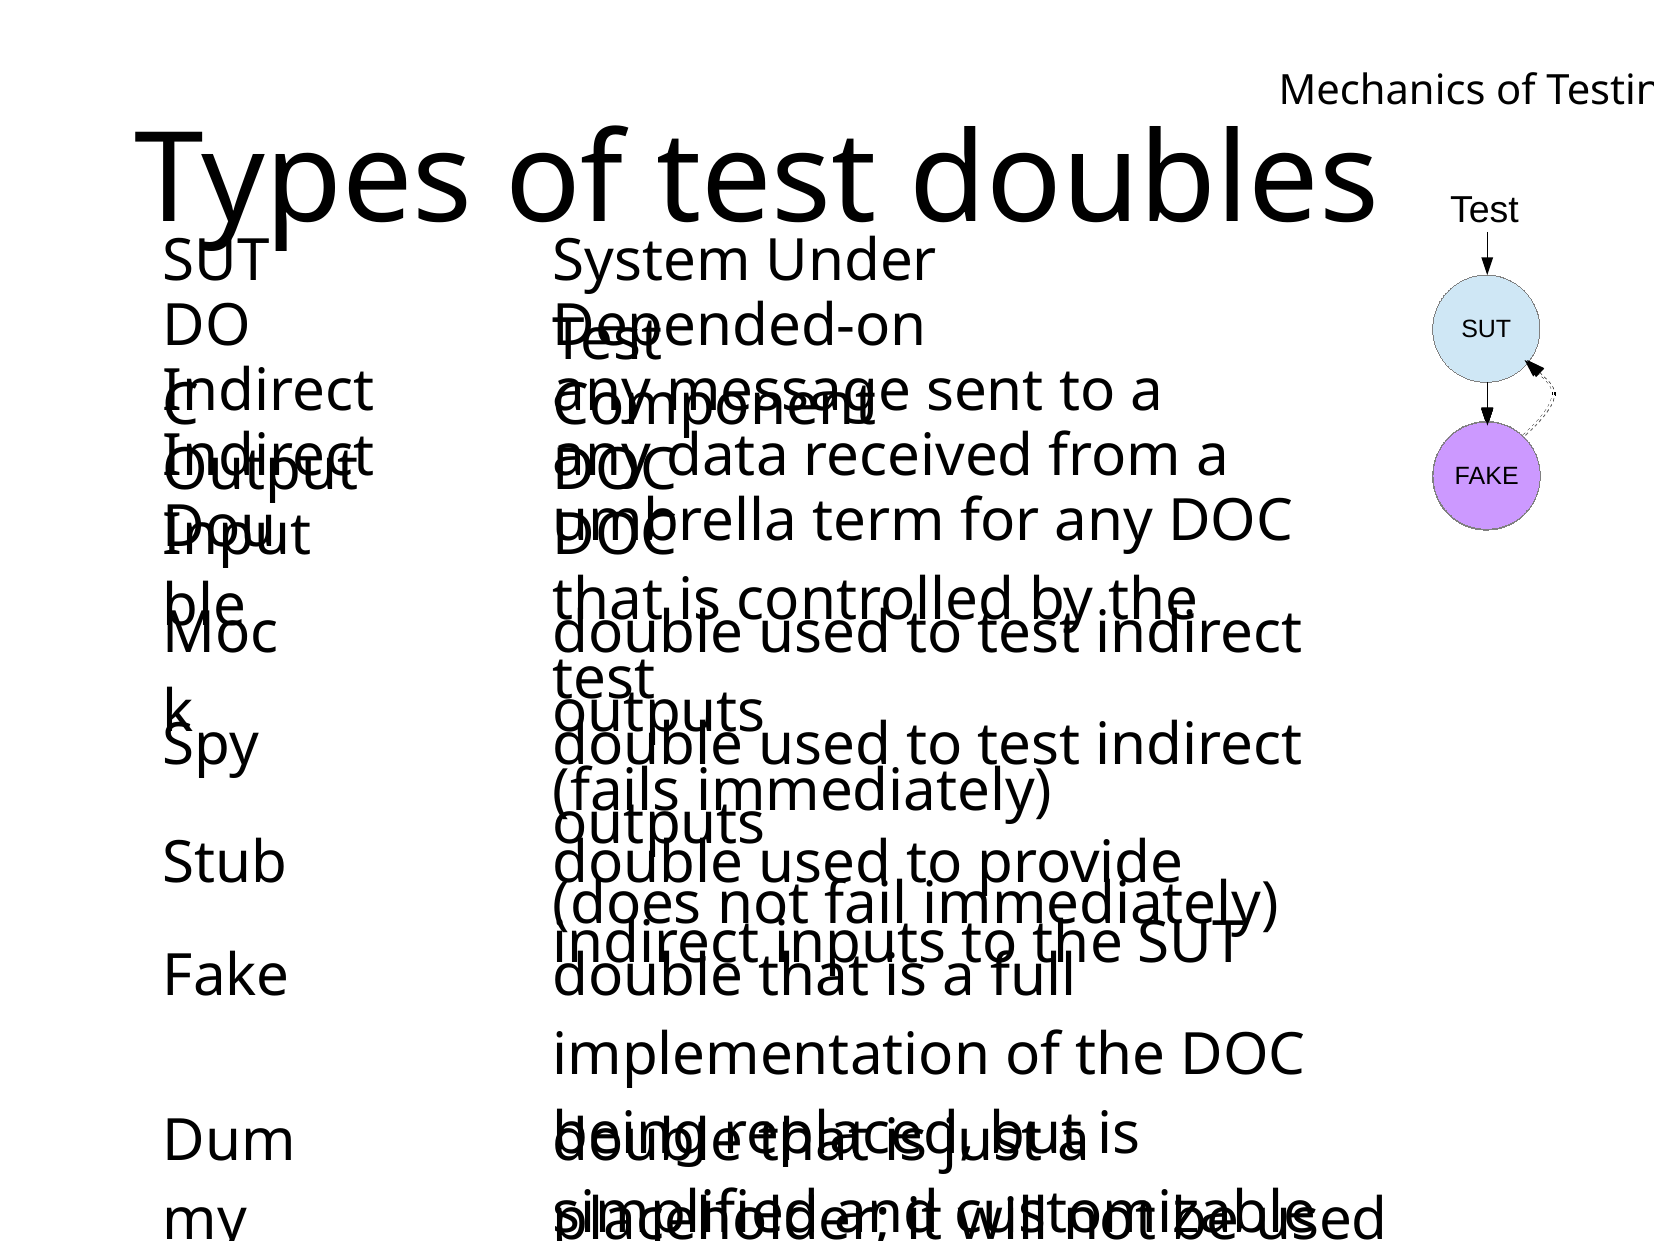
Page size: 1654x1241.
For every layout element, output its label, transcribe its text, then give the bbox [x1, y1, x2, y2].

text_box Dummy [148, 1090, 331, 1160]
text_box FAKE [1432, 422, 1541, 530]
text_box DOC [148, 275, 286, 340]
text_box umbrella term for any DOC that is controlled by the test [537, 470, 1321, 582]
text_box Double [148, 476, 316, 582]
text_box Double [218, 476, 234, 485]
text_box SUT [148, 210, 286, 275]
text_box Double [275, 476, 292, 485]
text_box SUT [1432, 275, 1540, 383]
text_box double used to provide indirect inputs to the SUT [537, 813, 1396, 925]
text_box Mock [148, 582, 316, 652]
text_box Indirect Output [148, 340, 496, 405]
text_box Stub [148, 813, 316, 882]
text_box double that is a full implementation of the DOC being replaced, but is simplified and customizable [537, 925, 1411, 1090]
text_box Fake [148, 925, 316, 994]
text_box Test [1435, 180, 1539, 238]
text_box Depended-on Component [537, 275, 1082, 340]
text_box System Under Test [537, 210, 992, 275]
text_box Mechanics of Testing [1263, 51, 1603, 106]
text_box double that is just a placeholder; it will not be used by the SUT during the test [537, 1090, 1411, 1216]
text_box Double [172, 476, 197, 485]
text_box Spy [148, 694, 316, 764]
text_box double used to test indirect outputs (does not fail immediately) [537, 694, 1336, 813]
text_box Types of test doubles [120, 80, 1508, 211]
text_box Indirect Input [148, 405, 496, 474]
text_box double used to test indirect outputs (fails immediately) [537, 582, 1336, 694]
text_box any data received from a DOC [537, 405, 1261, 477]
text_box any message sent to a DOC [537, 340, 1187, 405]
